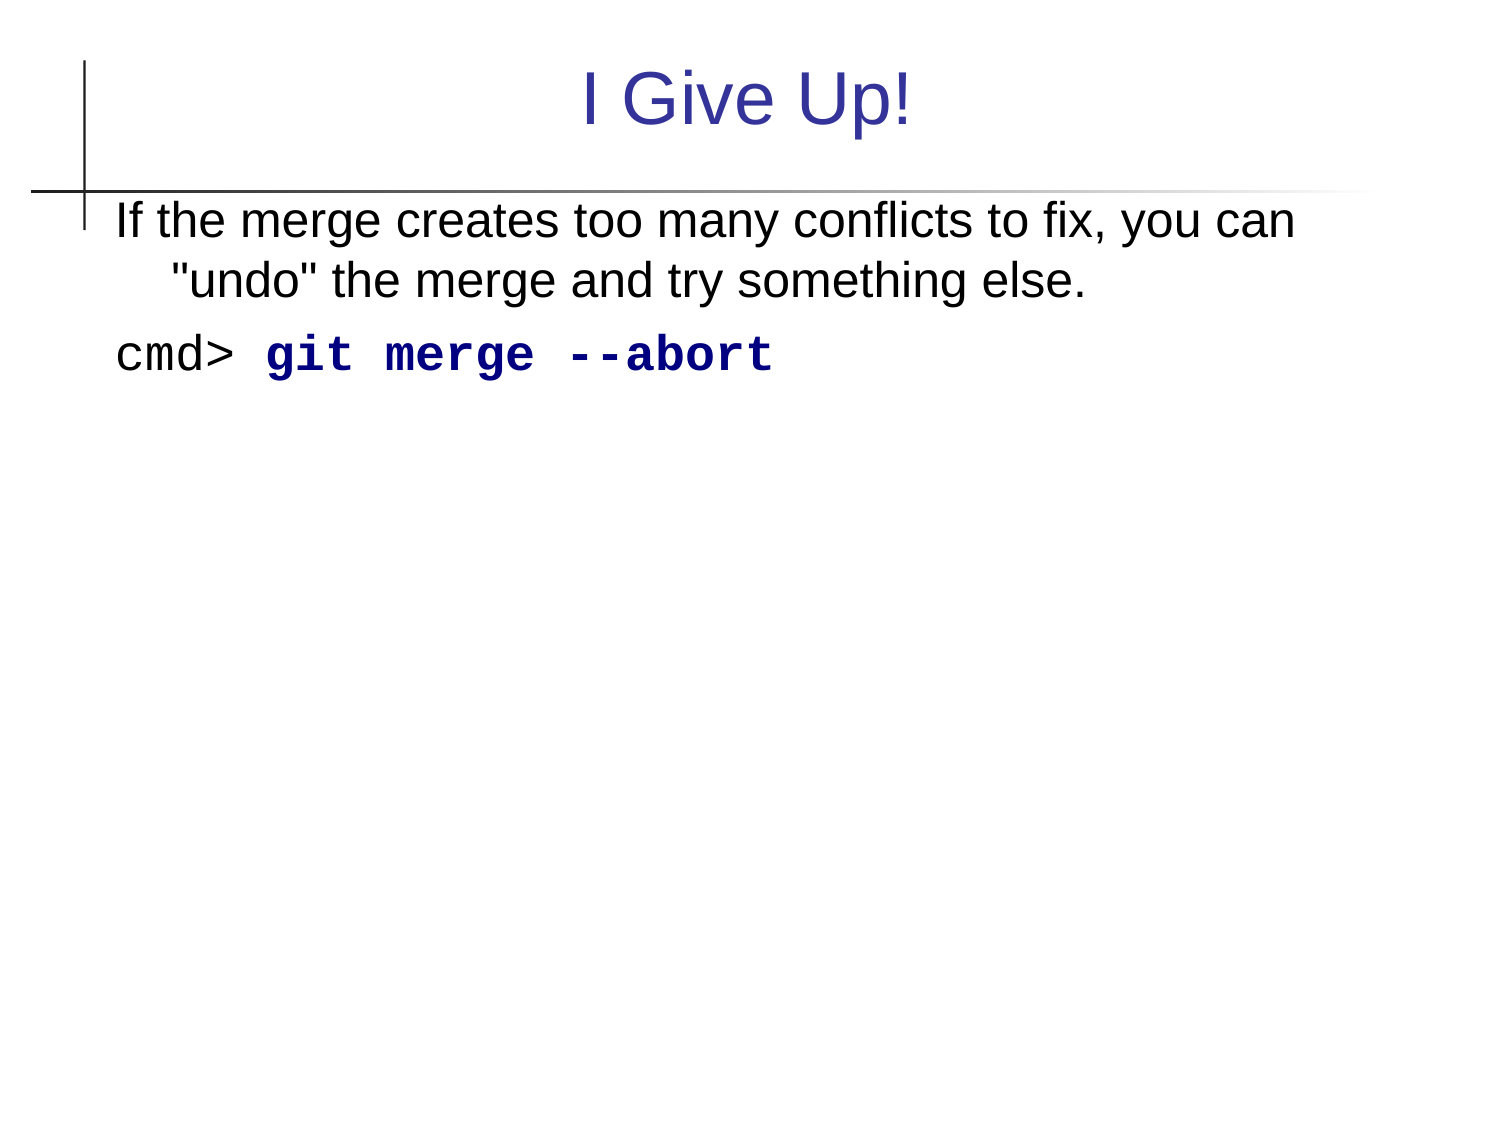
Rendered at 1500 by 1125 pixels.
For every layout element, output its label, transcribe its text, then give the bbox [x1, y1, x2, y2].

title I Give Up! [100, 41, 1394, 148]
list If the merge creates too many conflicts to fix, you can "undo" the merge and try something else. cmd> git merge --abort [100, 179, 1394, 1051]
